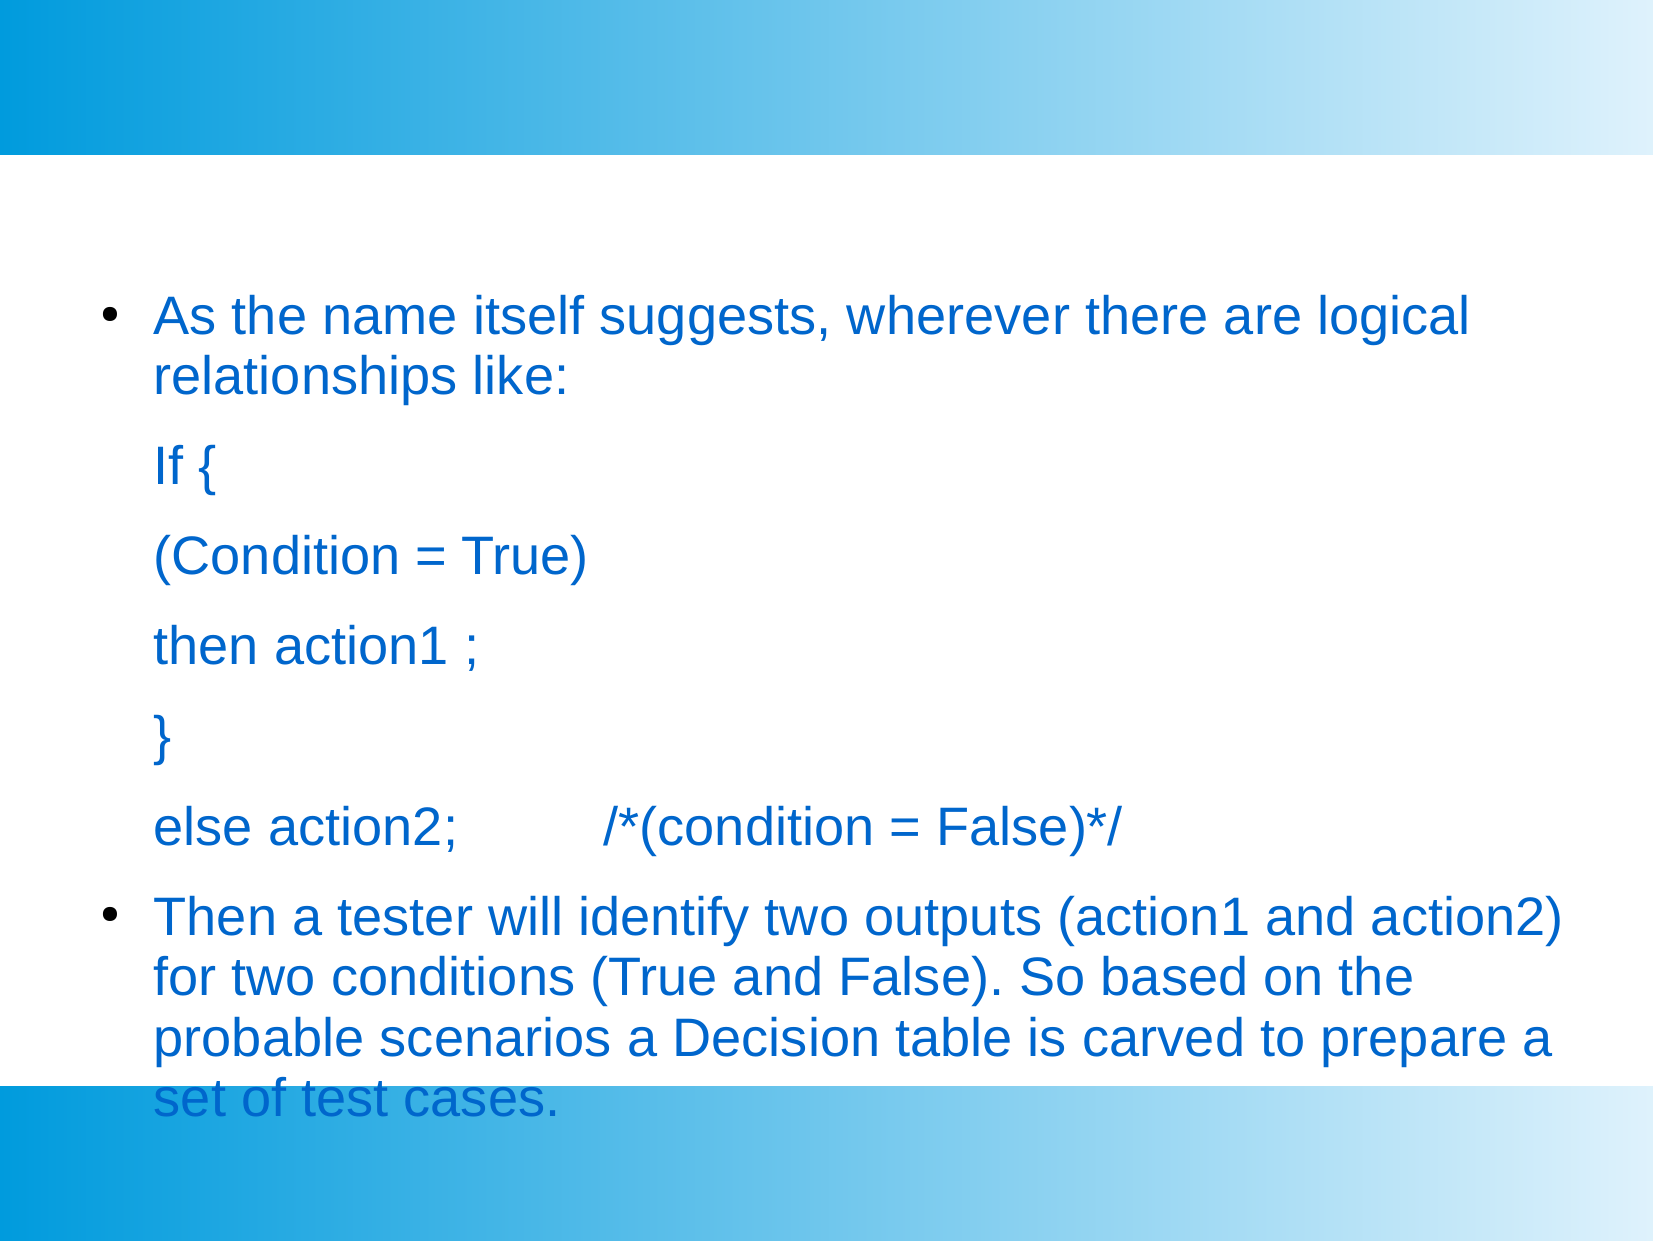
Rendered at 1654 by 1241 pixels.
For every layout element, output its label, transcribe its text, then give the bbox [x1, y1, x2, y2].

list As the name itself suggests, wherever there are logical relationships like: If { (Condition = True) then action1 ; } else action2; /*(condition = False)*/ Then a tester will identify two outputs (action1 and action2) for two conditions (True and False). So based on the probable scenarios a Decision table is carved to prepare a set of test cases. [82, 195, 1571, 915]
